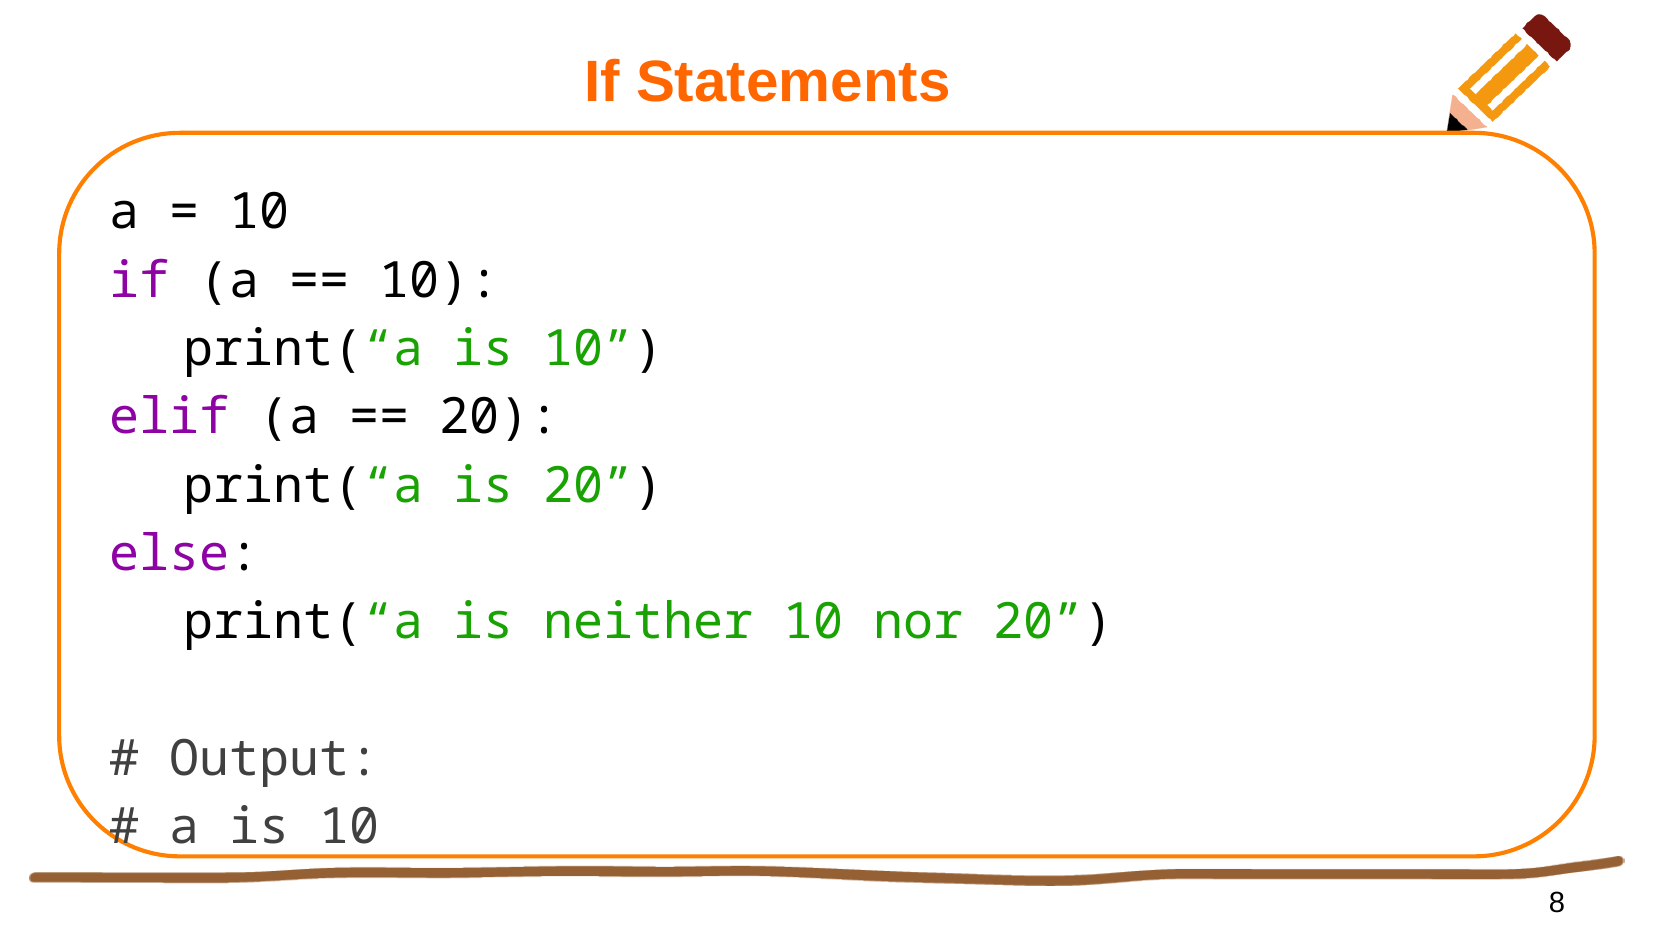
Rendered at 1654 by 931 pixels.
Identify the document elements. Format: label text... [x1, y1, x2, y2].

picture [1446, 14, 1571, 133]
text_box a = 10 if (a == 10): print(“a is 10”) elif (a == 20): print(“a is 20”) else: print(“a is neither 10 nor 20”) # Output: # a is 10 [59, 132, 1595, 857]
picture [29, 856, 1625, 886]
title If Statements [88, 29, 1447, 133]
